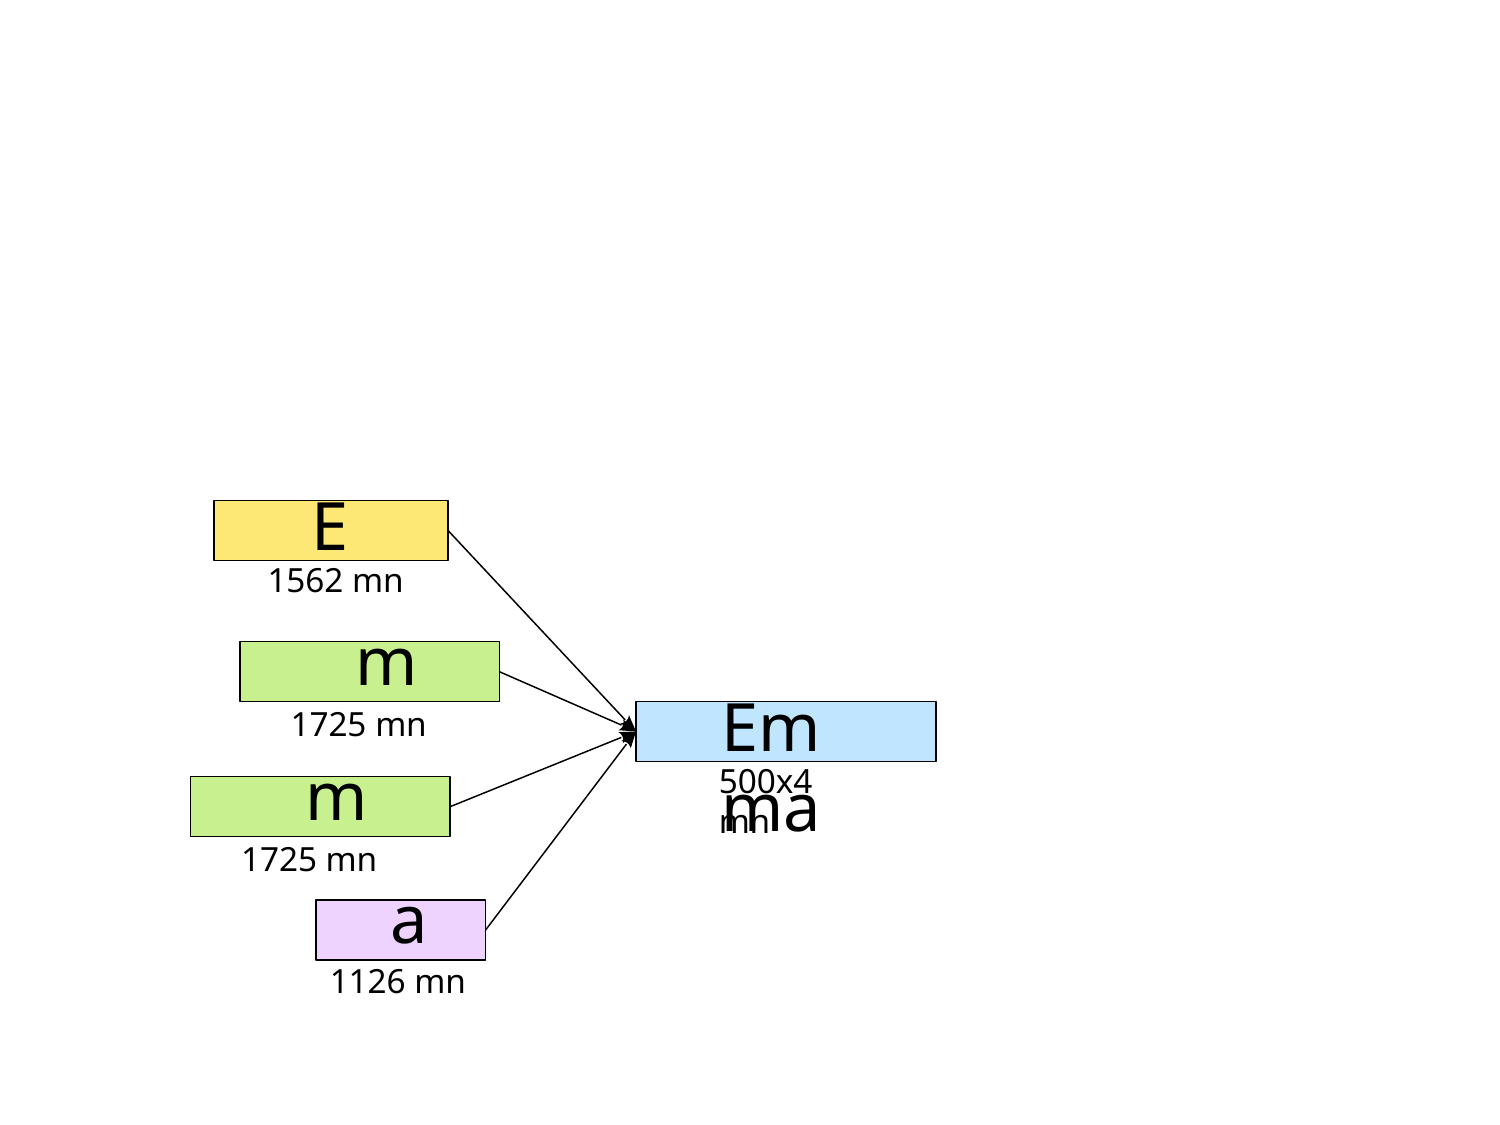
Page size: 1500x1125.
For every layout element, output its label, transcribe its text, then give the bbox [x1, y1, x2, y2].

text_box [353, 776, 451, 837]
text_box Emma [706, 677, 889, 852]
text_box 1562 mn [252, 551, 436, 607]
text_box 1725 mn [226, 830, 409, 886]
text_box [240, 641, 340, 702]
text_box m [340, 611, 402, 695]
text_box [636, 701, 706, 762]
text_box 1725 mn [275, 695, 459, 751]
text_box [427, 900, 486, 952]
text_box [402, 641, 500, 702]
text_box a [375, 870, 427, 952]
text_box 500x4 mn [704, 752, 887, 808]
text_box [360, 500, 449, 561]
text_box m [290, 746, 353, 830]
text_box [889, 701, 937, 762]
text_box [190, 776, 290, 837]
text_box [214, 500, 296, 561]
text_box E [296, 476, 360, 551]
text_box [316, 900, 375, 952]
text_box 1126 mn [315, 952, 498, 1008]
